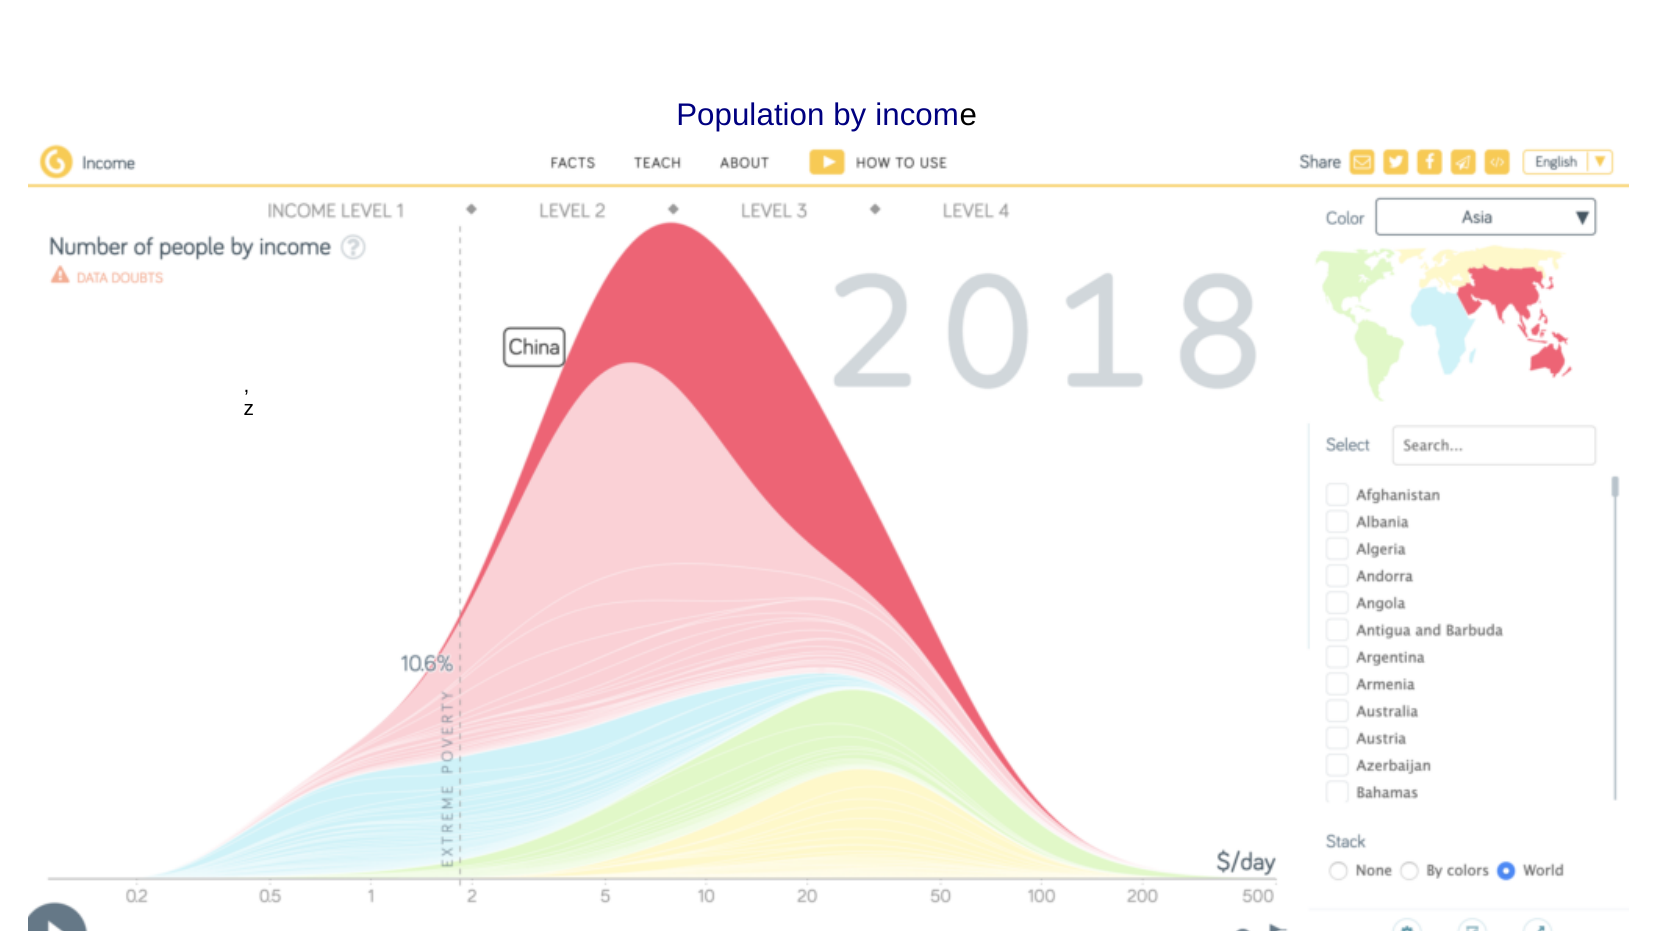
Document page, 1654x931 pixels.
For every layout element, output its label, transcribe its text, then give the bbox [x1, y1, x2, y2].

picture [28, 142, 1629, 931]
title Population by income [82, 37, 1571, 142]
text_box ,z [228, 366, 265, 428]
